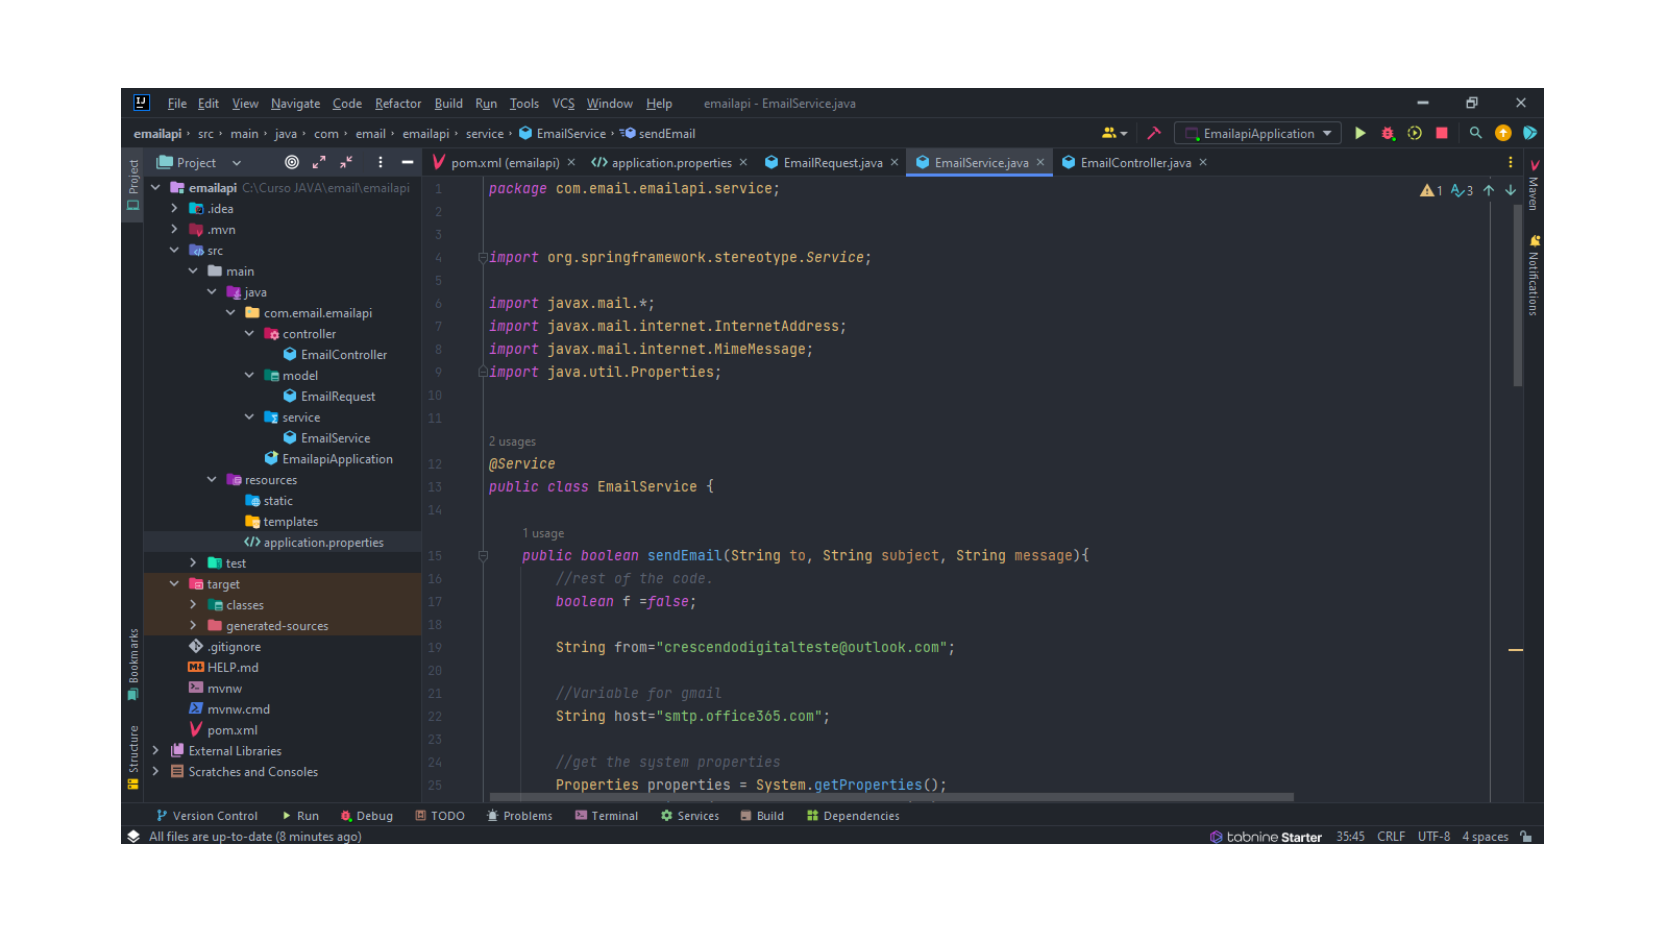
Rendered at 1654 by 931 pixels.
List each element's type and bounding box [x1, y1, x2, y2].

picture [121, 88, 1544, 844]
